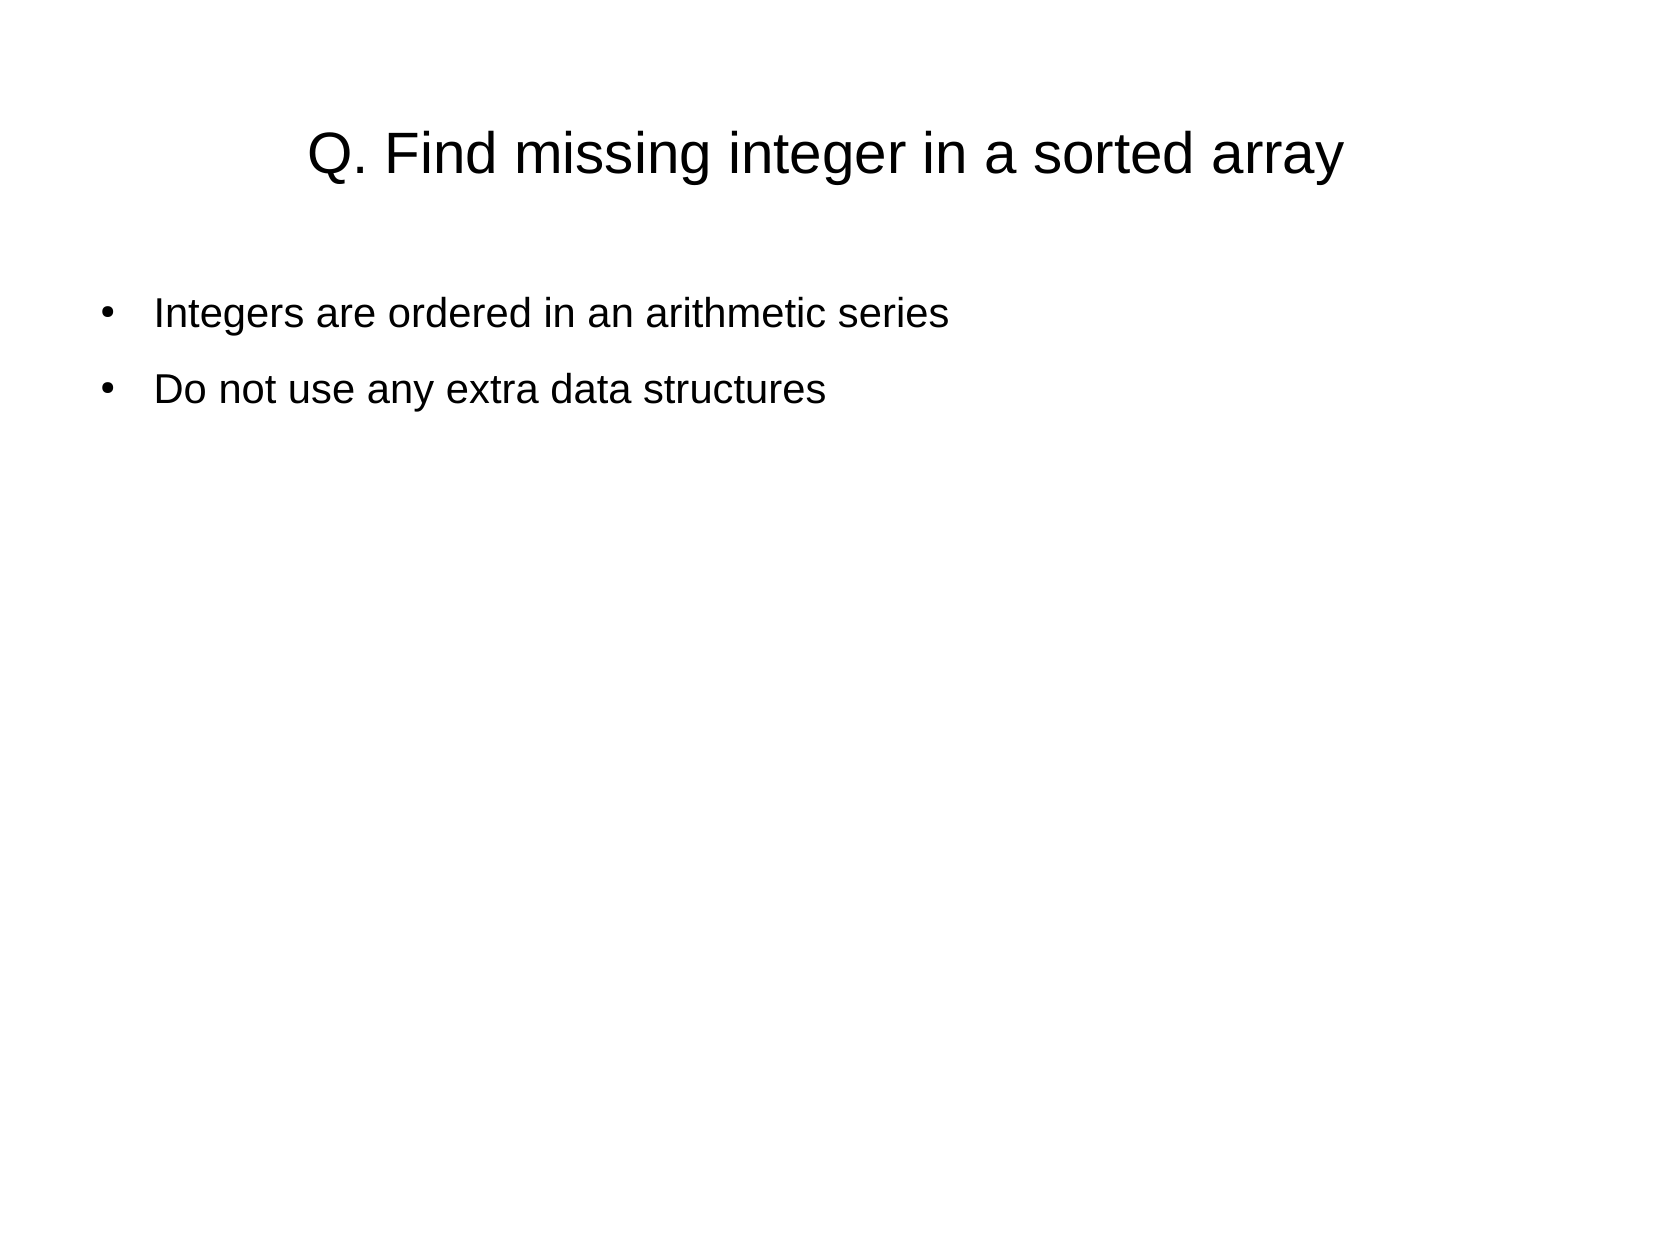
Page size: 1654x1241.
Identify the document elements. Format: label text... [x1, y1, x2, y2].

list Integers are ordered in an arithmetic series Do not use any extra data structures [82, 290, 1571, 1010]
title Q. Find missing integer in a sorted array [82, 49, 1571, 257]
